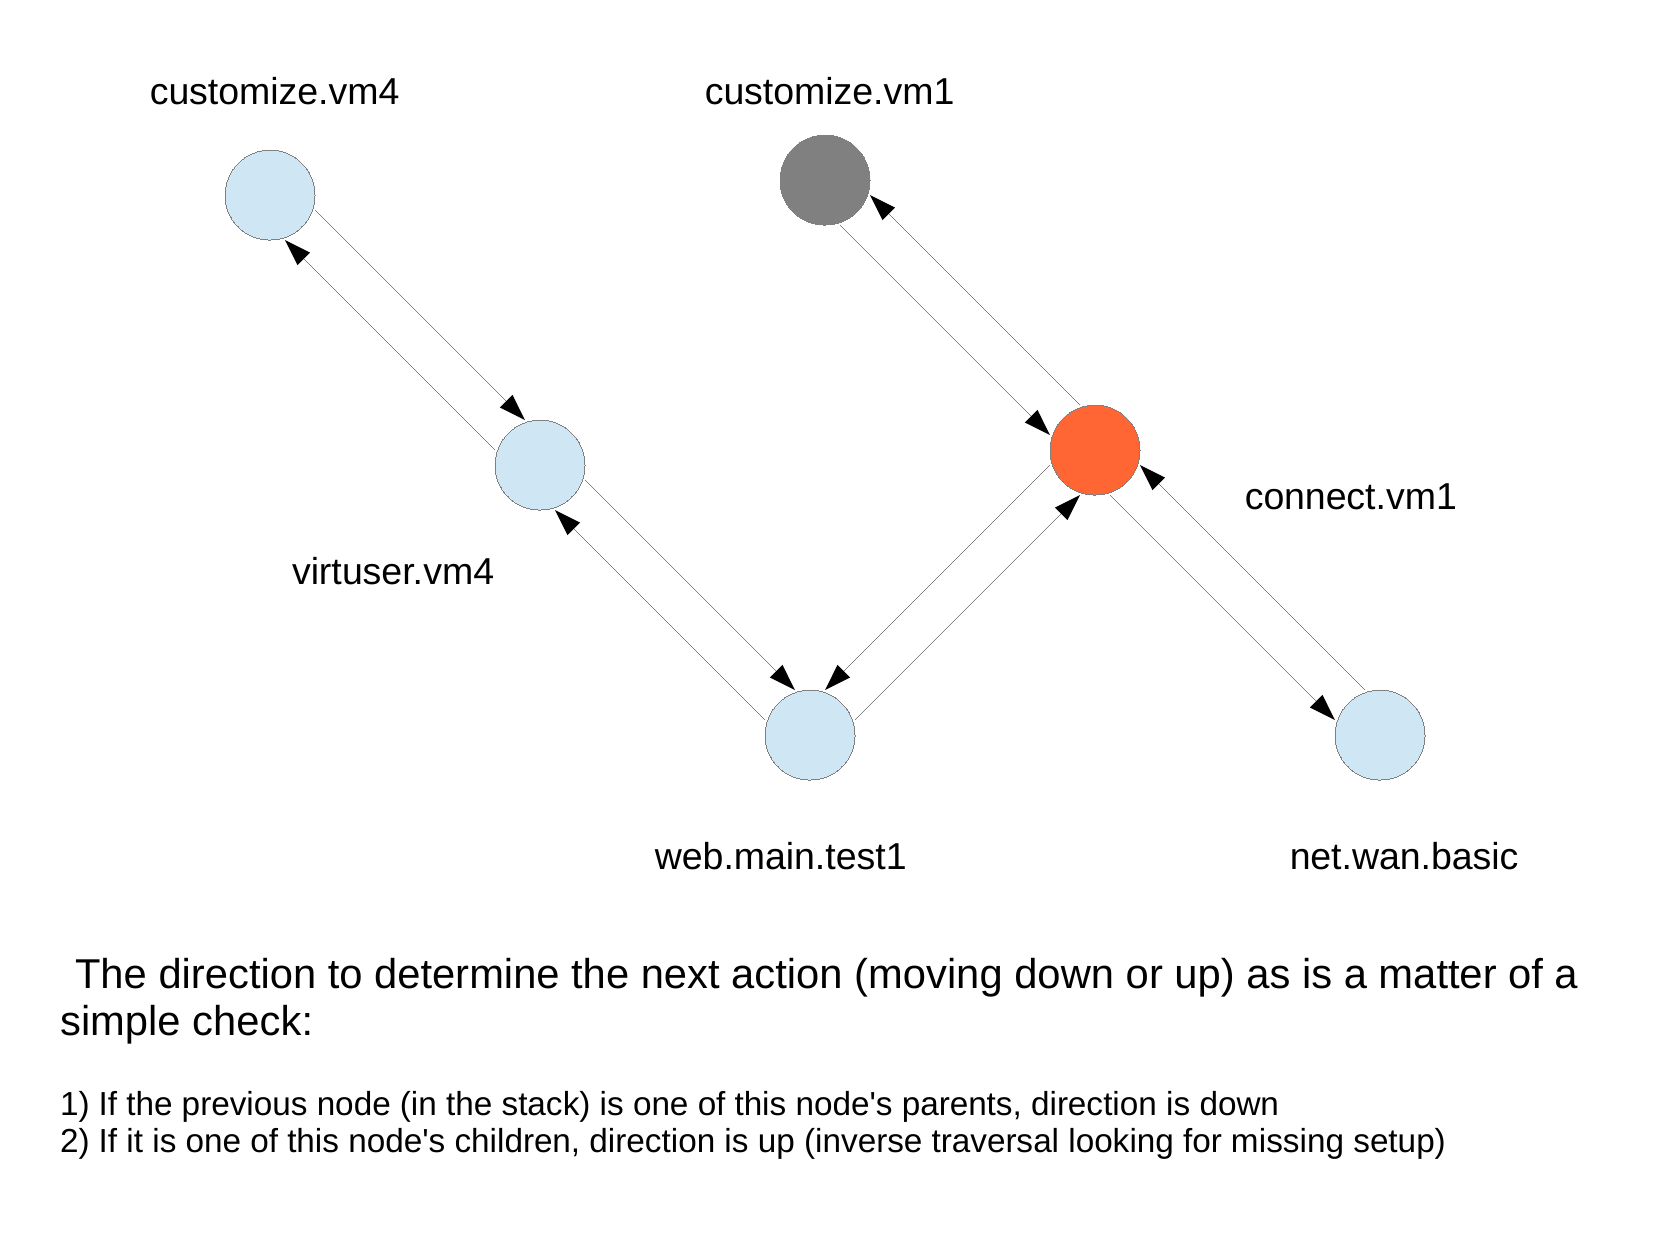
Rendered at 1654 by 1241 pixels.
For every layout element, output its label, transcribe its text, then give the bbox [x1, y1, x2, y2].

text_box virtuser.vm4 [277, 543, 541, 601]
text_box [225, 150, 316, 241]
text_box [780, 135, 871, 226]
text_box [1335, 690, 1426, 781]
text_box customize.vm4 [135, 63, 456, 121]
text_box net.wan.basic [1275, 828, 1580, 886]
text_box The direction to determine the next action (moving down or up) as is a matter of a simple check: If the previous node (in the stack) is one of this node's parents, direction is down If it is one of this node's children, direction is up (inverse traversal looking for missing setup) [60, 940, 1591, 1171]
text_box web.main.test1 [640, 828, 958, 886]
text_box connect.vm1 [1230, 468, 1545, 526]
text_box [765, 690, 856, 781]
text_box customize.vm1 [690, 63, 1011, 121]
text_box [495, 420, 586, 511]
text_box [1050, 405, 1141, 496]
